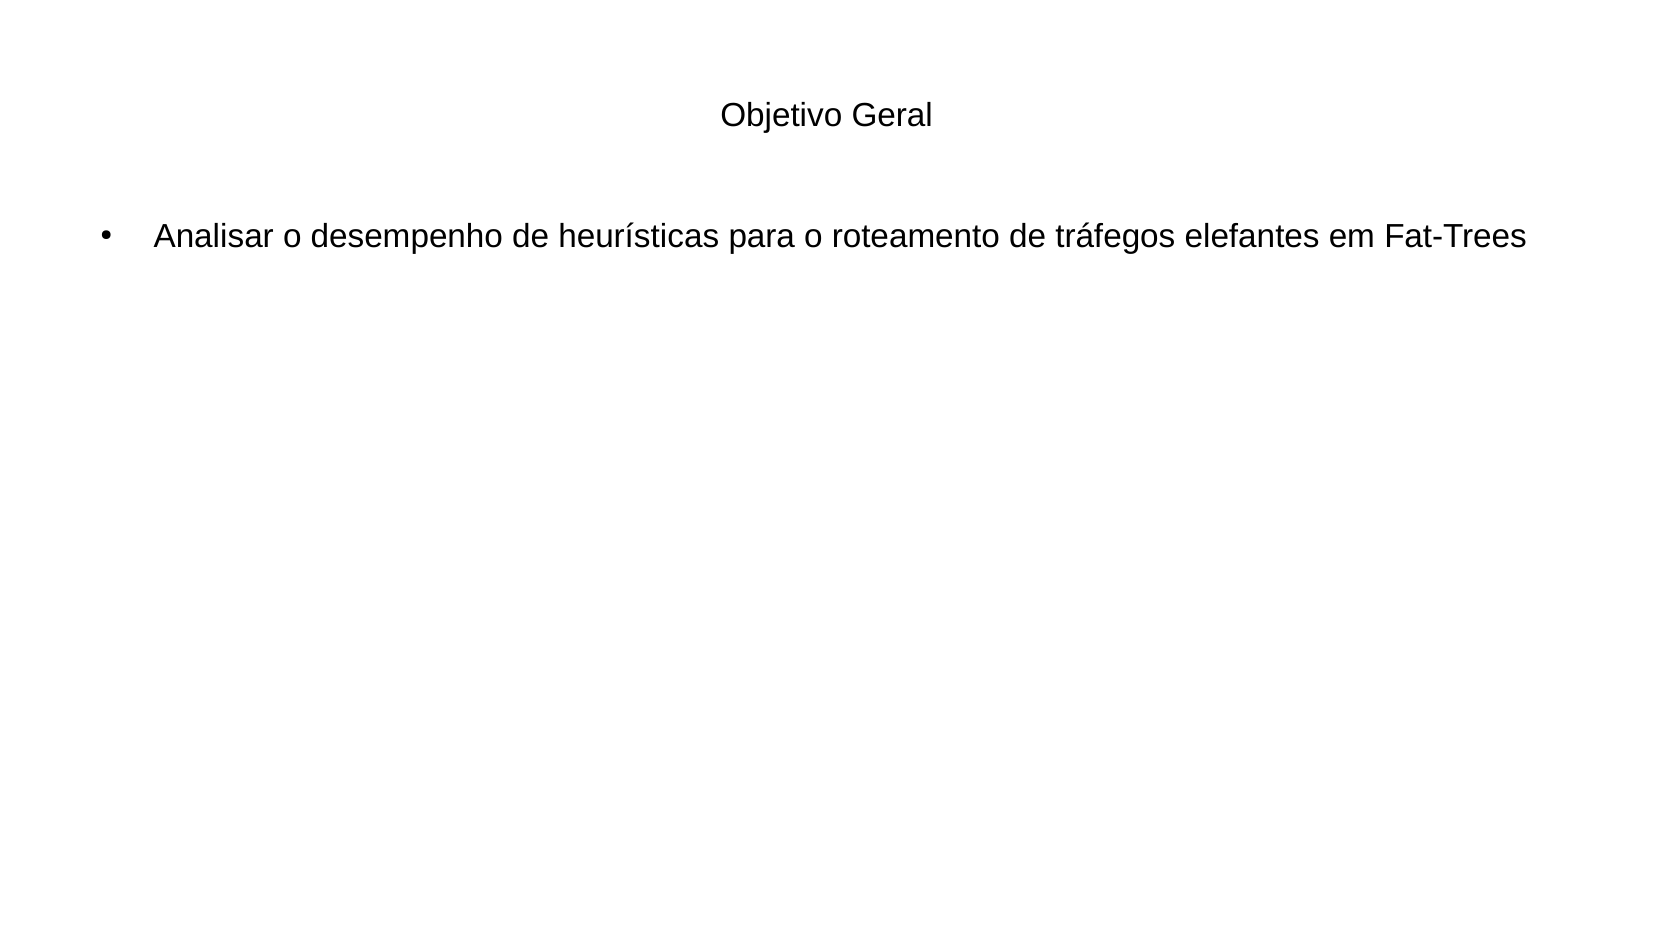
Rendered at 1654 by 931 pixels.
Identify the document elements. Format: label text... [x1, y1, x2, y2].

list Analisar o desempenho de heurísticas para o roteamento de tráfegos elefantes em Fat-Trees [82, 217, 1571, 758]
title Objetivo Geral [82, 37, 1571, 193]
